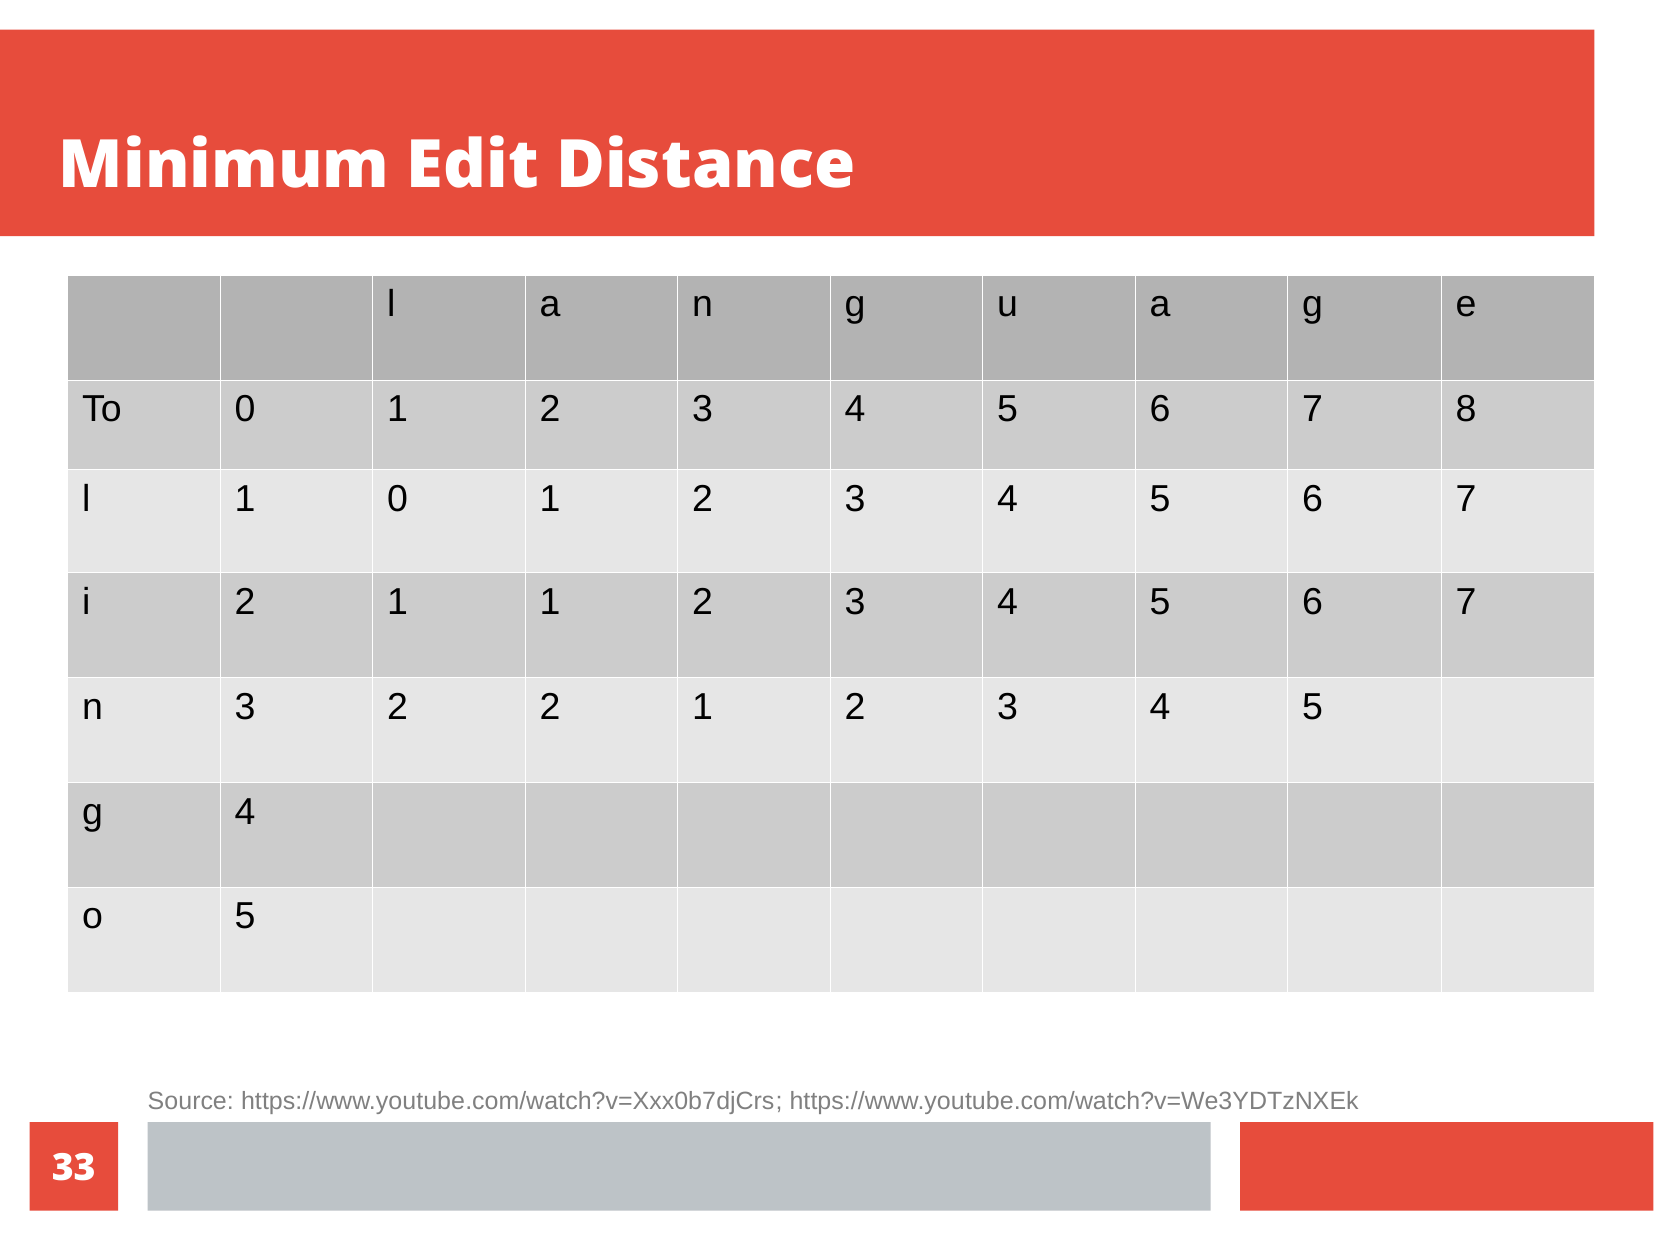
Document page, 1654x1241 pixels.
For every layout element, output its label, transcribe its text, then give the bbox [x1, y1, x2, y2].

table_header [68, 276, 220, 380]
table_cell 1 [221, 470, 372, 572]
table_cell 4 [983, 573, 1135, 677]
table_cell 5 [1288, 678, 1441, 782]
table_cell 3 [678, 381, 830, 469]
title Minimum Edit Distance [59, 59, 1595, 207]
table_cell 0 [221, 381, 372, 469]
table_cell 5 [983, 381, 1135, 469]
table_cell 3 [221, 678, 372, 782]
table_cell [983, 783, 1135, 887]
table_cell 7 [1288, 381, 1441, 469]
table_cell [1288, 888, 1441, 992]
table_cell l [68, 470, 220, 572]
table_cell 2 [831, 678, 982, 782]
table_cell 2 [526, 381, 677, 469]
table_cell 2 [678, 573, 830, 677]
table_cell [1136, 783, 1287, 887]
table_cell 0 [373, 470, 525, 572]
table_header l [373, 276, 525, 380]
table_cell [678, 783, 830, 887]
table_cell 6 [1288, 470, 1441, 572]
table_cell 2 [221, 573, 372, 677]
table_cell [373, 783, 525, 887]
table_header g [831, 276, 982, 380]
table_cell 3 [983, 678, 1135, 782]
table_cell 1 [373, 573, 525, 677]
table_cell n [68, 678, 220, 782]
table_header a [1136, 276, 1287, 380]
table_cell 4 [1136, 678, 1287, 782]
table_cell [831, 888, 982, 992]
table_cell 6 [1136, 381, 1287, 469]
table_cell o [68, 888, 220, 992]
table_cell 7 [1442, 573, 1594, 677]
table_cell [1442, 783, 1594, 887]
table_cell 1 [373, 381, 525, 469]
table_cell g [68, 783, 220, 887]
table_cell [373, 888, 525, 992]
table_cell 4 [221, 783, 372, 887]
table_cell [983, 888, 1135, 992]
table_cell 2 [373, 678, 525, 782]
table_cell 5 [221, 888, 372, 992]
table_cell 5 [1136, 470, 1287, 572]
table_cell 1 [526, 573, 677, 677]
table_header n [678, 276, 830, 380]
table_header e [1442, 276, 1594, 380]
table_cell [526, 888, 677, 992]
table_header g [1288, 276, 1441, 380]
table_cell 8 [1442, 381, 1594, 469]
table_header a [526, 276, 677, 380]
table_cell To [68, 381, 220, 469]
table_header [221, 276, 372, 380]
table_cell 1 [526, 470, 677, 572]
table_cell 4 [831, 381, 982, 469]
table_cell 5 [1136, 573, 1287, 677]
table_cell [831, 783, 982, 887]
table_cell 1 [678, 678, 830, 782]
table_cell 2 [678, 470, 830, 572]
table_cell 2 [526, 678, 677, 782]
table_cell [1442, 678, 1594, 782]
table_cell 6 [1288, 573, 1441, 677]
table_header u [983, 276, 1135, 380]
table_cell 4 [983, 470, 1135, 572]
table_cell 3 [831, 573, 982, 677]
table_cell 3 [831, 470, 982, 572]
table_cell [1288, 783, 1441, 887]
table_cell [1136, 888, 1287, 992]
table_cell i [68, 573, 220, 677]
list Source: https://www.youtube.com/watch?v=Xxx0b7djCrs; https://www.youtube.com/watch?v=We3YDTzNXEk [112, 1086, 1619, 1128]
table_cell 7 [1442, 470, 1594, 572]
table_cell [678, 888, 830, 992]
table_cell [1442, 888, 1594, 992]
table_cell [526, 783, 677, 887]
